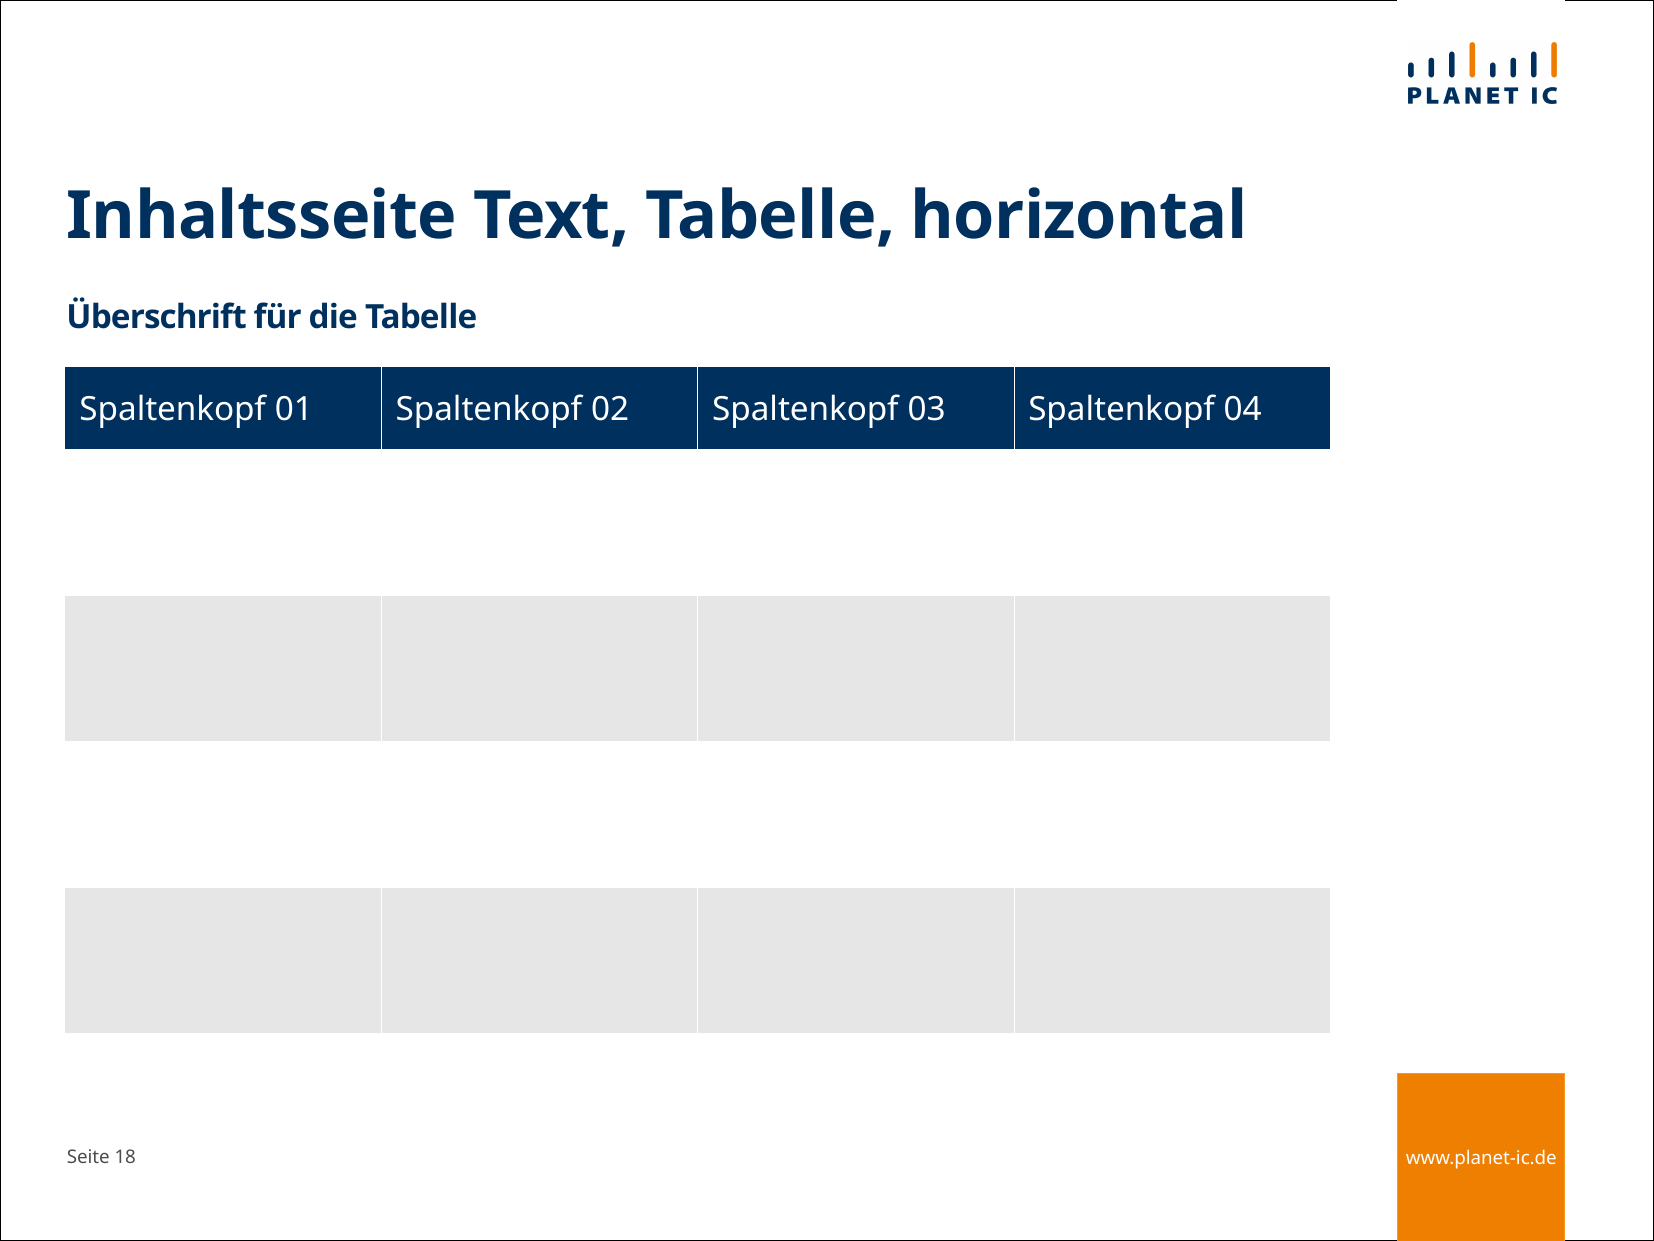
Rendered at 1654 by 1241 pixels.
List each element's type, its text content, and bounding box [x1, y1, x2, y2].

table_header Spaltenkopf 02 [382, 367, 697, 449]
table_cell [698, 450, 1014, 595]
table_cell [65, 596, 381, 741]
table_cell [698, 742, 1014, 887]
text_box Inhaltsseite Text, Tabelle, horizontal [66, 166, 1332, 231]
table_cell [65, 742, 381, 887]
table_header Spaltenkopf 03 [698, 367, 1014, 449]
text_box Überschrift für die Tabelle [66, 288, 669, 339]
table_cell [698, 596, 1014, 741]
table_cell [698, 888, 1014, 1033]
table_header Spaltenkopf 04 [1015, 367, 1330, 449]
table_cell [65, 888, 381, 1033]
table_cell [65, 450, 381, 595]
table_cell [382, 888, 697, 1033]
table_cell [1015, 742, 1330, 887]
table_cell [382, 450, 697, 595]
table_cell [1015, 596, 1330, 741]
table_cell [1015, 888, 1330, 1033]
table_cell [382, 596, 697, 741]
table_cell [382, 742, 697, 887]
picture [1408, 42, 1557, 104]
table_header Spaltenkopf 01 [65, 367, 381, 449]
table_cell [1015, 450, 1330, 595]
